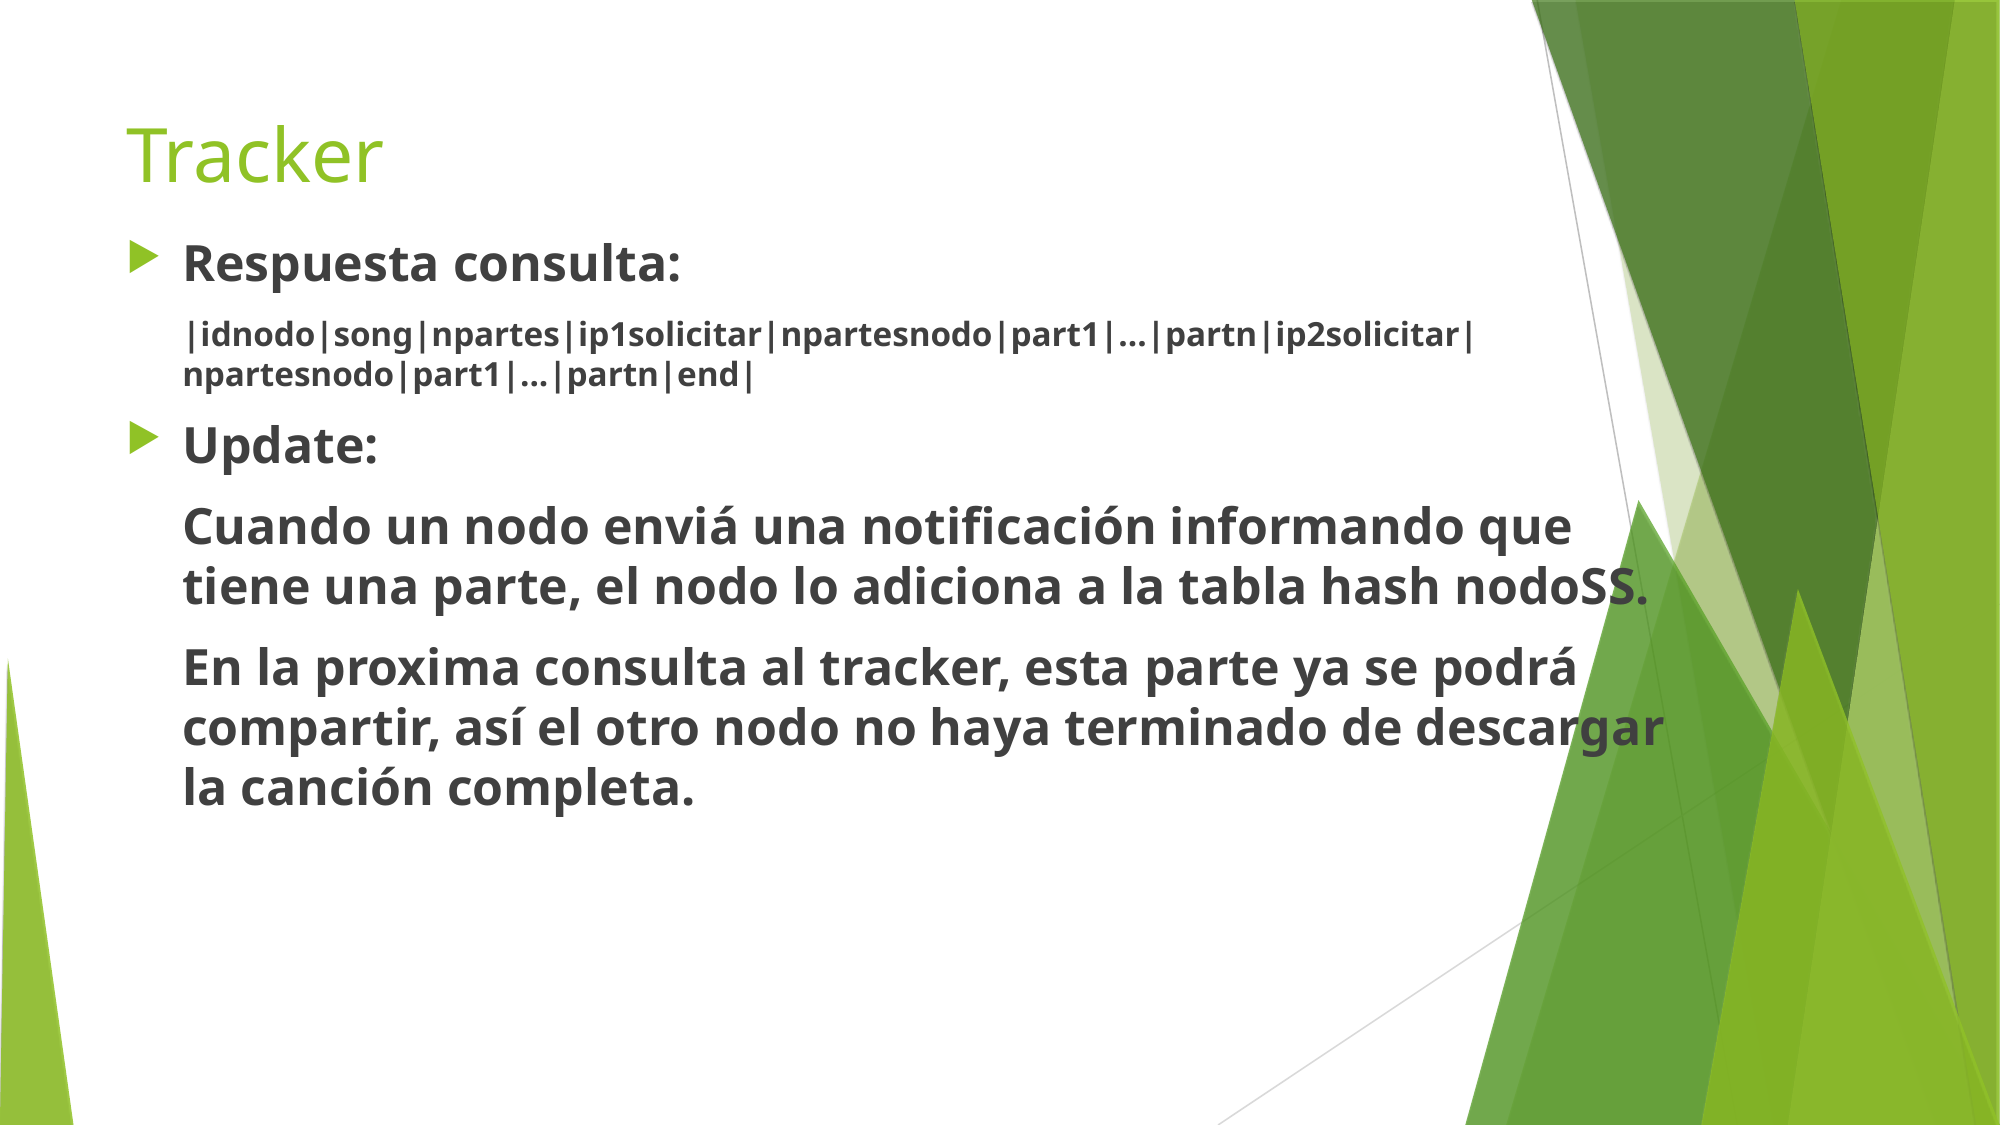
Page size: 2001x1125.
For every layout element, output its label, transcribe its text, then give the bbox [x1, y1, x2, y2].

list Respuesta consulta: |idnodo|song|npartes|ip1solicitar|npartesnodo|part1|...|partn|ip2solicitar|npartesnodo|part1|...|partn|end| Update: Cuando un nodo enviá una notificación informando que tiene una parte, el nodo lo adiciona a la tabla hash nodoSS. En la proxima consulta al tracker, esta parte ya se podrá compartir, así el otro nodo no haya terminado de descargar la canción completa. [111, 224, 1689, 1052]
title Tracker [111, 99, 1522, 224]
